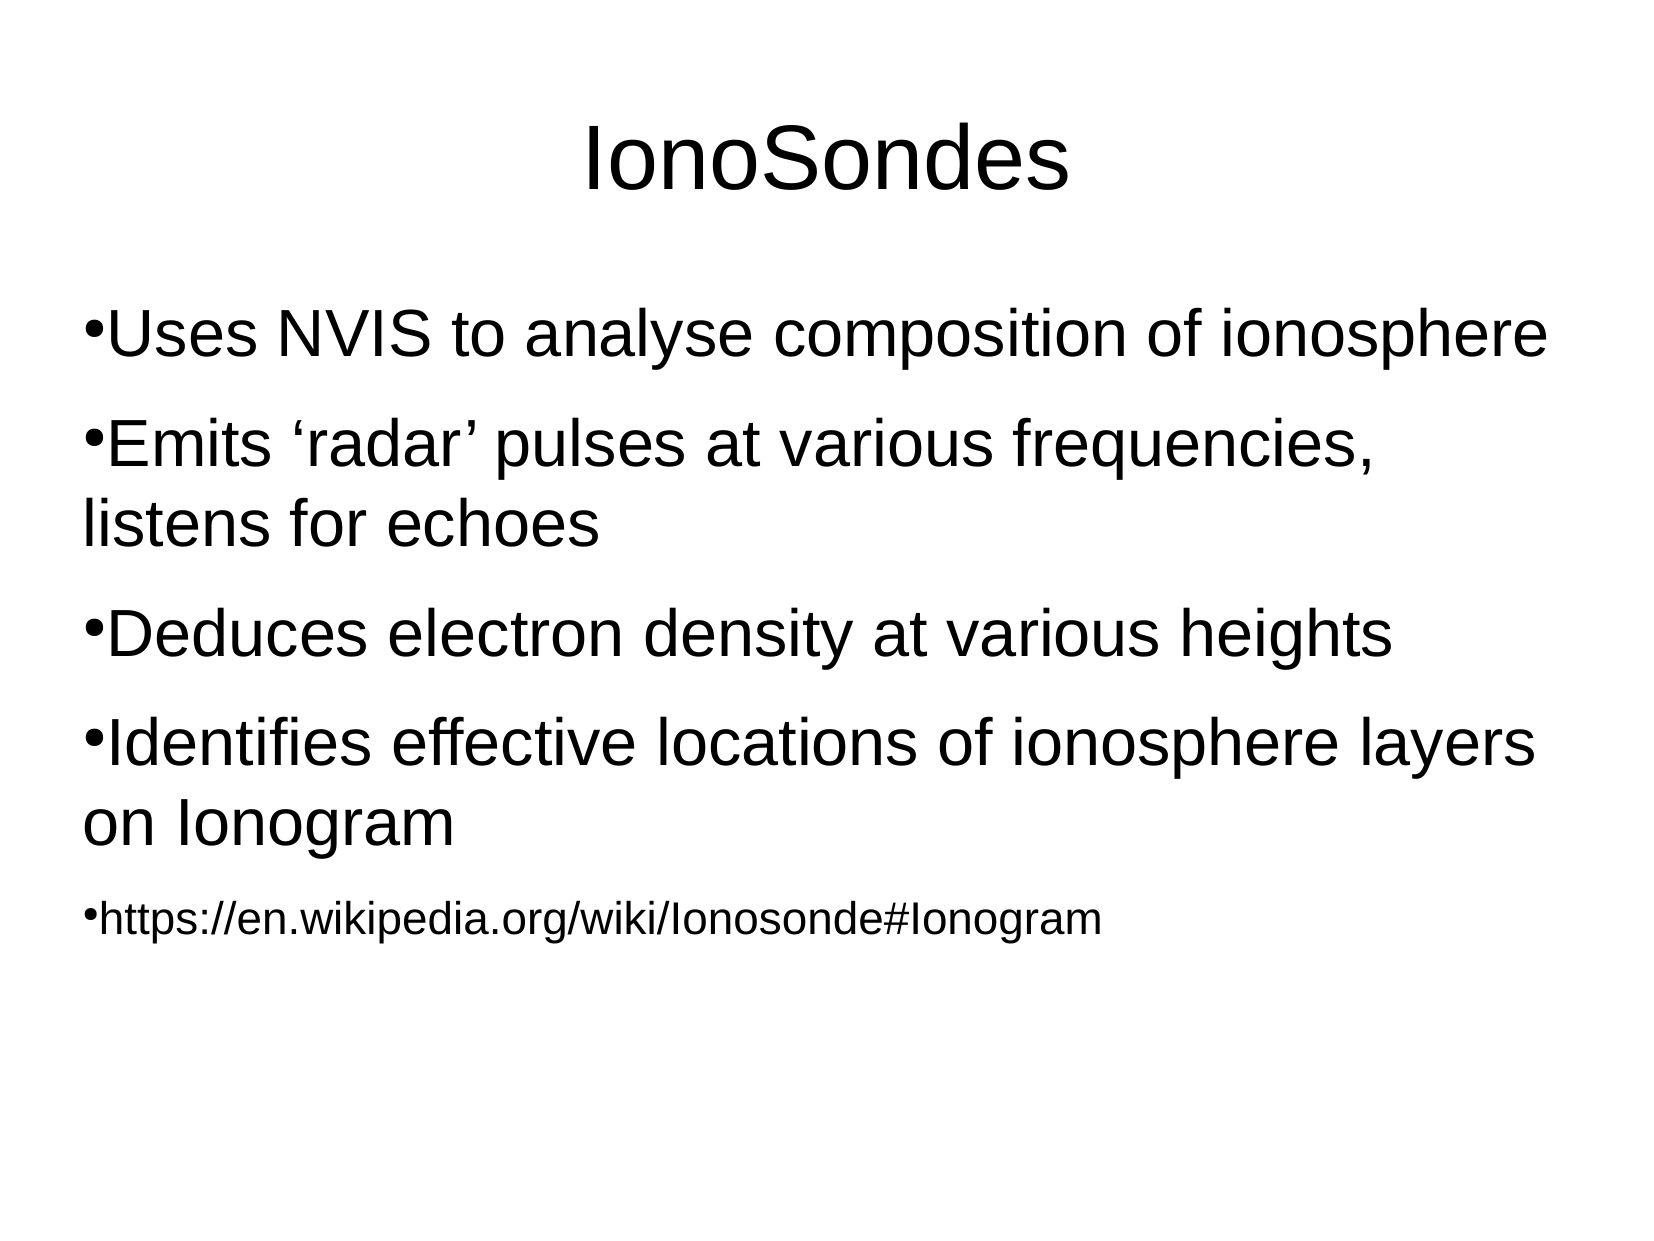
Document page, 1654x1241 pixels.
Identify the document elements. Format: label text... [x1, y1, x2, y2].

title IonoSondes [82, 49, 1571, 257]
list Uses NVIS to analyse composition of ionosphere Emits ‘radar’ pulses at various frequencies, listens for echoes Deduces electron density at various heights Identifies effective locations of ionosphere layers on Ionogram https://en.wikipedia.org/wiki/Ionosonde#Ionogram [82, 290, 1571, 1010]
